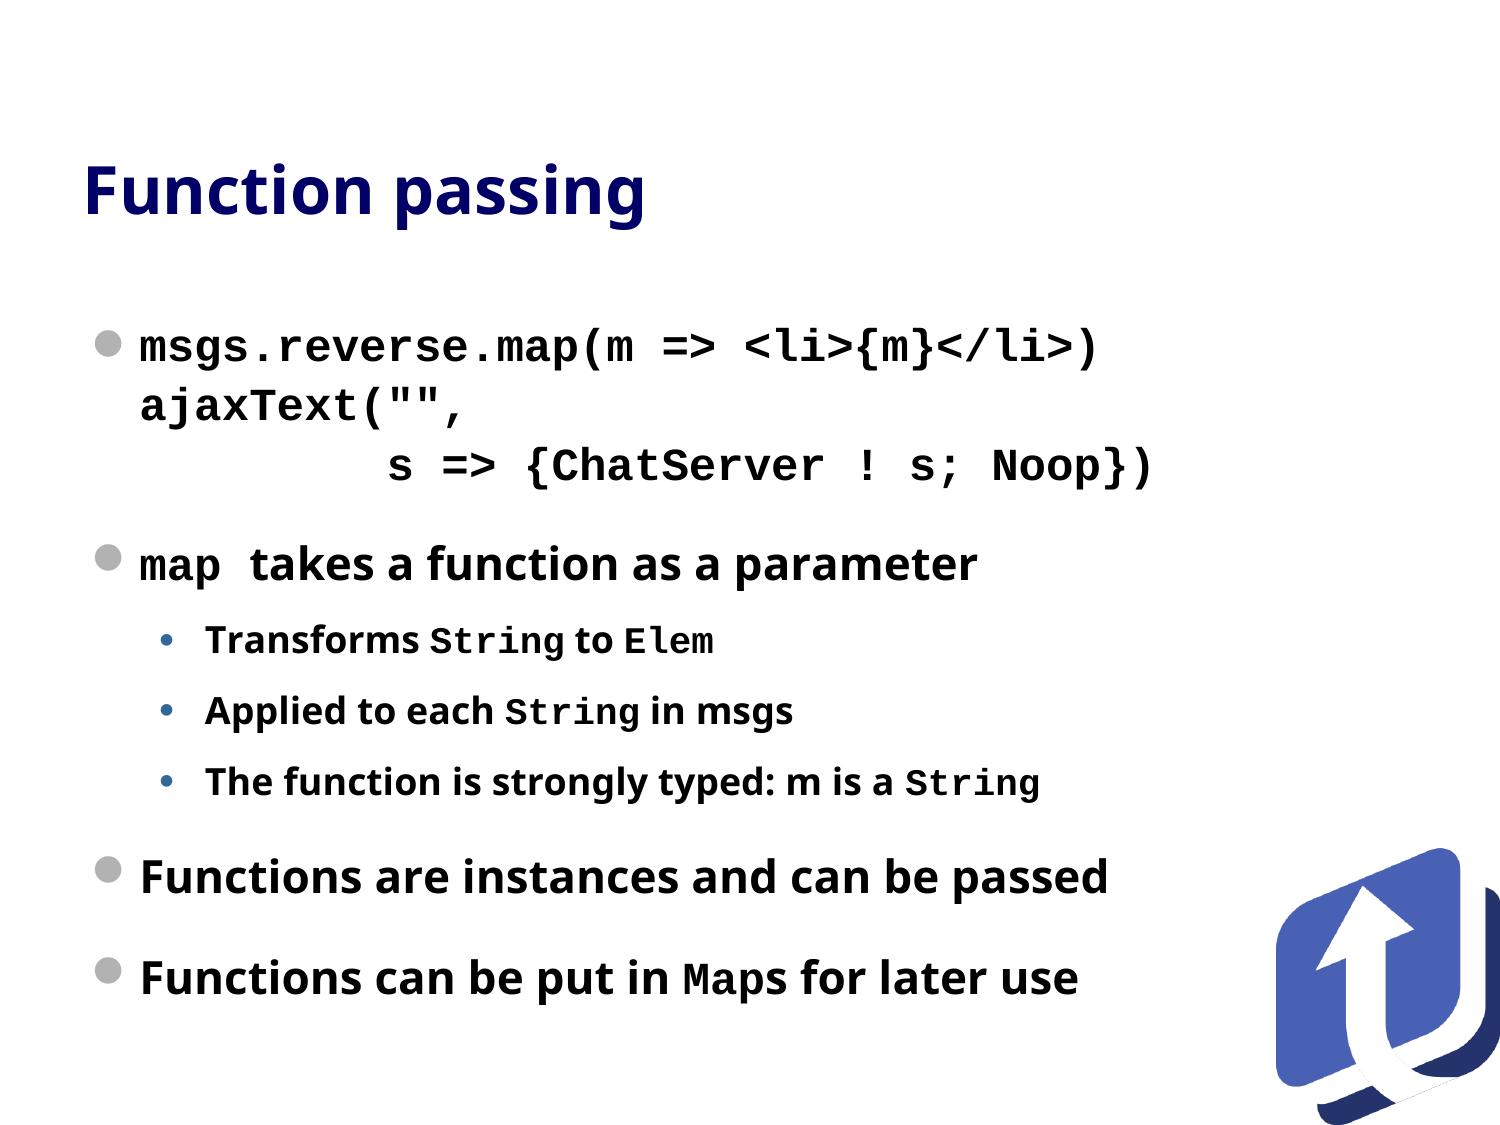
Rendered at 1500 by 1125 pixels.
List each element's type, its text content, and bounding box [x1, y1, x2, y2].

list msgs.reverse.map(m => <li>{m}</li>) ajaxText("", s => {ChatServer ! s; Noop}) map takes a function as a parameter Transforms String to Elem Applied to each String in msgs The function is strongly typed: m is a String Functions are instances and can be passed Functions can be put in Maps for later use [74, 307, 1273, 1085]
picture [1276, 848, 1500, 1125]
title Function passing [74, 98, 1423, 242]
